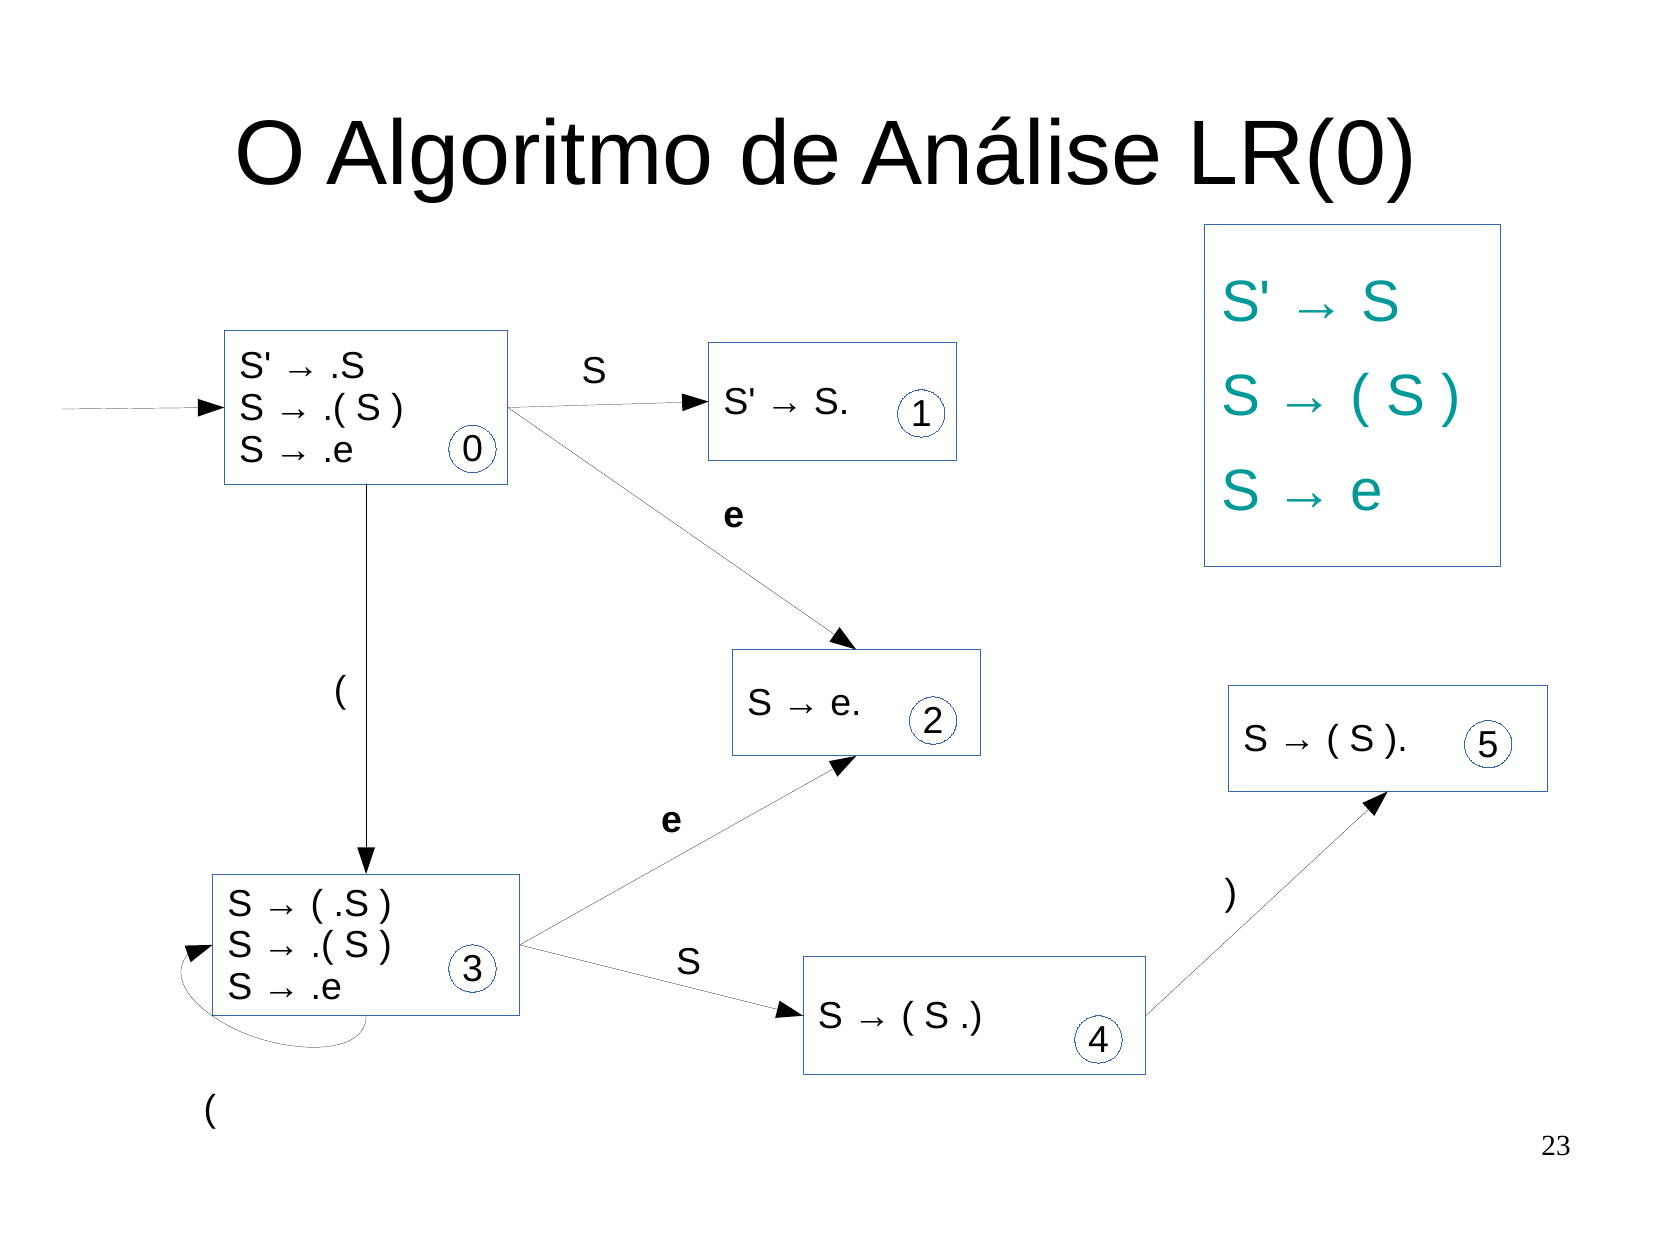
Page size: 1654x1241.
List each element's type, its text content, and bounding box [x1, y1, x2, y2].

text_box S → e. [732, 649, 981, 756]
text_box ) [1209, 864, 1252, 922]
title O Algoritmo de Análise LR(0) [82, 49, 1571, 257]
text_box e [708, 486, 760, 544]
text_box 3 [448, 944, 497, 993]
text_box S' → .S S → .( S ) S → .e [224, 330, 508, 485]
text_box 1 [897, 389, 945, 438]
text_box S → ( .S ) S → .( S ) S → .e [212, 874, 520, 1016]
text_box S → ( S .) [803, 956, 1146, 1075]
text_box S [566, 342, 622, 400]
text_box 2 [909, 696, 957, 745]
text_box ( [188, 1080, 232, 1137]
list S' → S S → ( S ) S → e [1204, 224, 1501, 567]
text_box S [661, 933, 717, 990]
text_box e [646, 791, 697, 849]
text_box 5 [1464, 720, 1512, 768]
text_box S → ( S ). [1228, 685, 1548, 792]
text_box 0 [448, 425, 497, 473]
text_box ( [318, 661, 362, 719]
text_box S' → S. [708, 342, 957, 461]
text_box 4 [1074, 1015, 1123, 1064]
